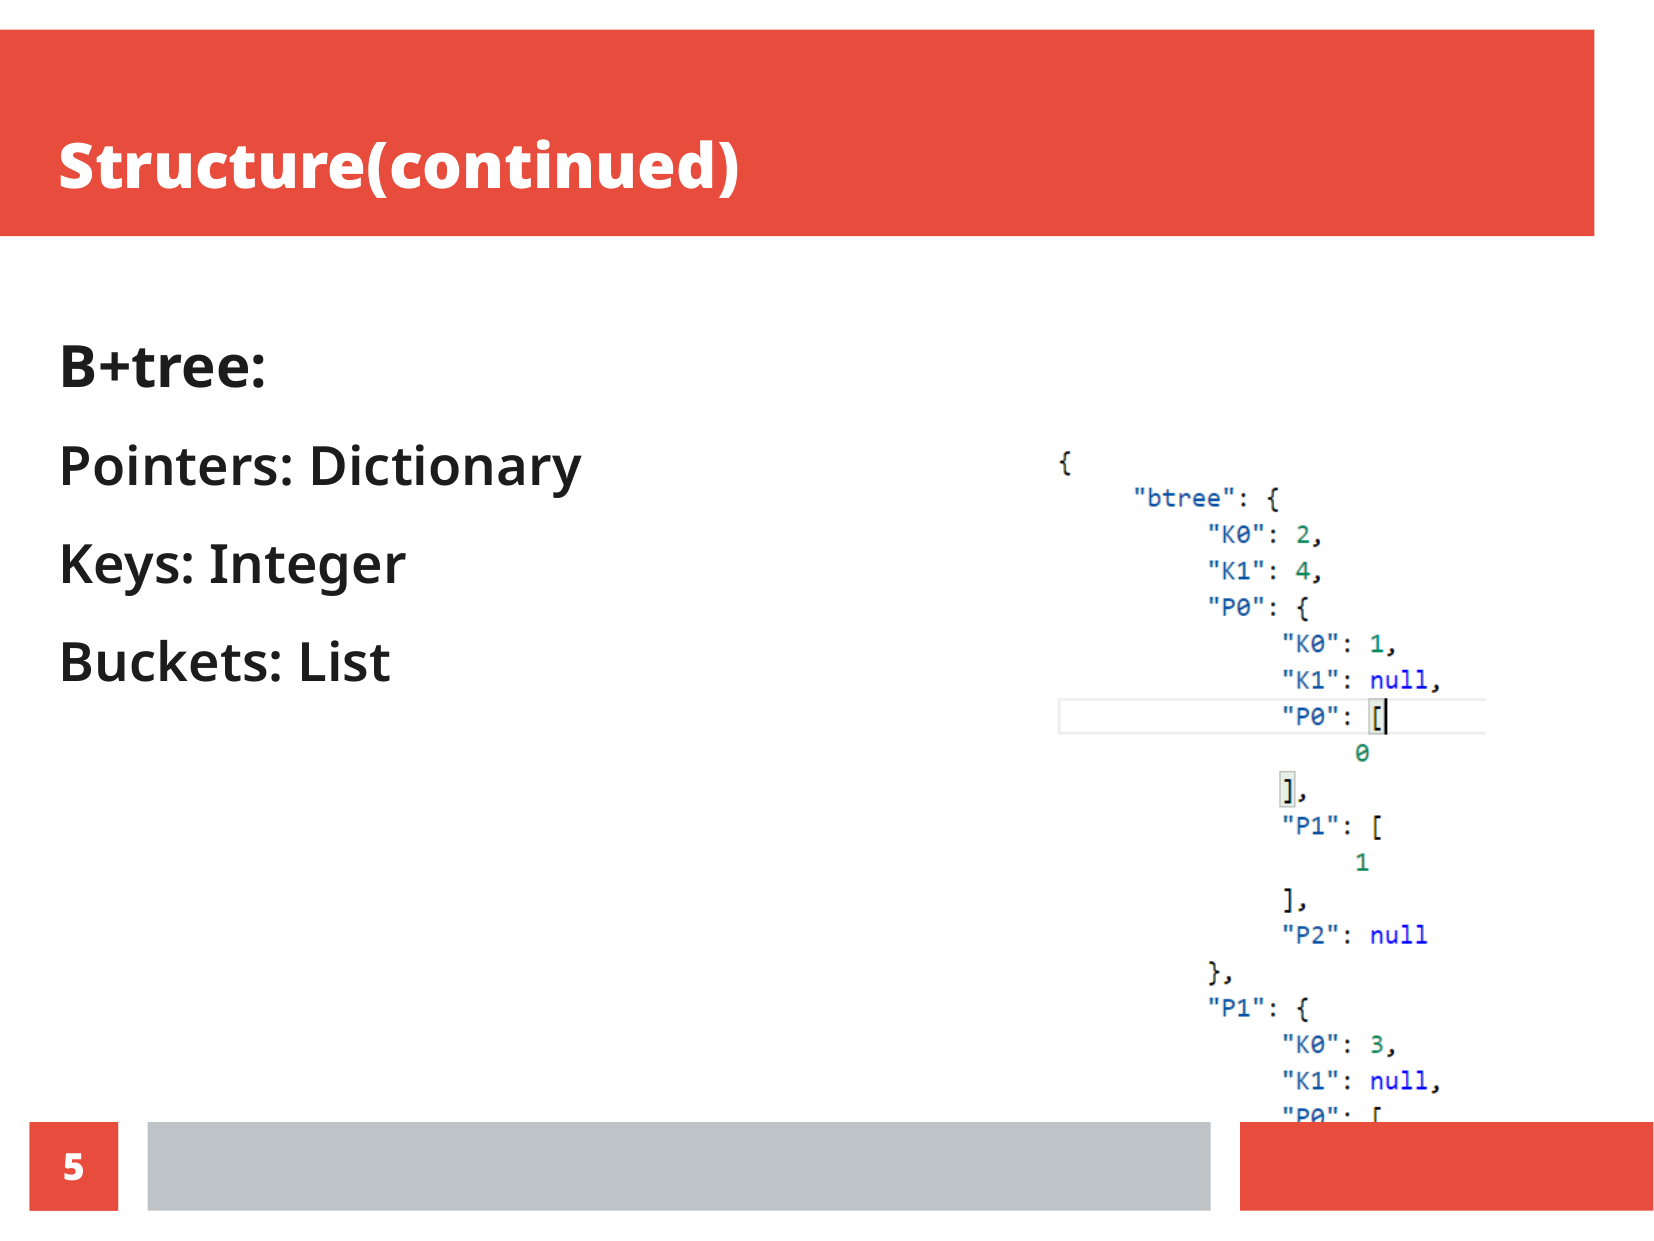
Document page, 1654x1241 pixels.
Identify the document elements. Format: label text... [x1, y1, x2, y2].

list B+tree: Pointers: Dictionary Keys: Integer Buckets: List [59, 324, 1565, 1093]
title Structure(continued) [59, 59, 1595, 207]
picture [1050, 446, 1486, 1122]
